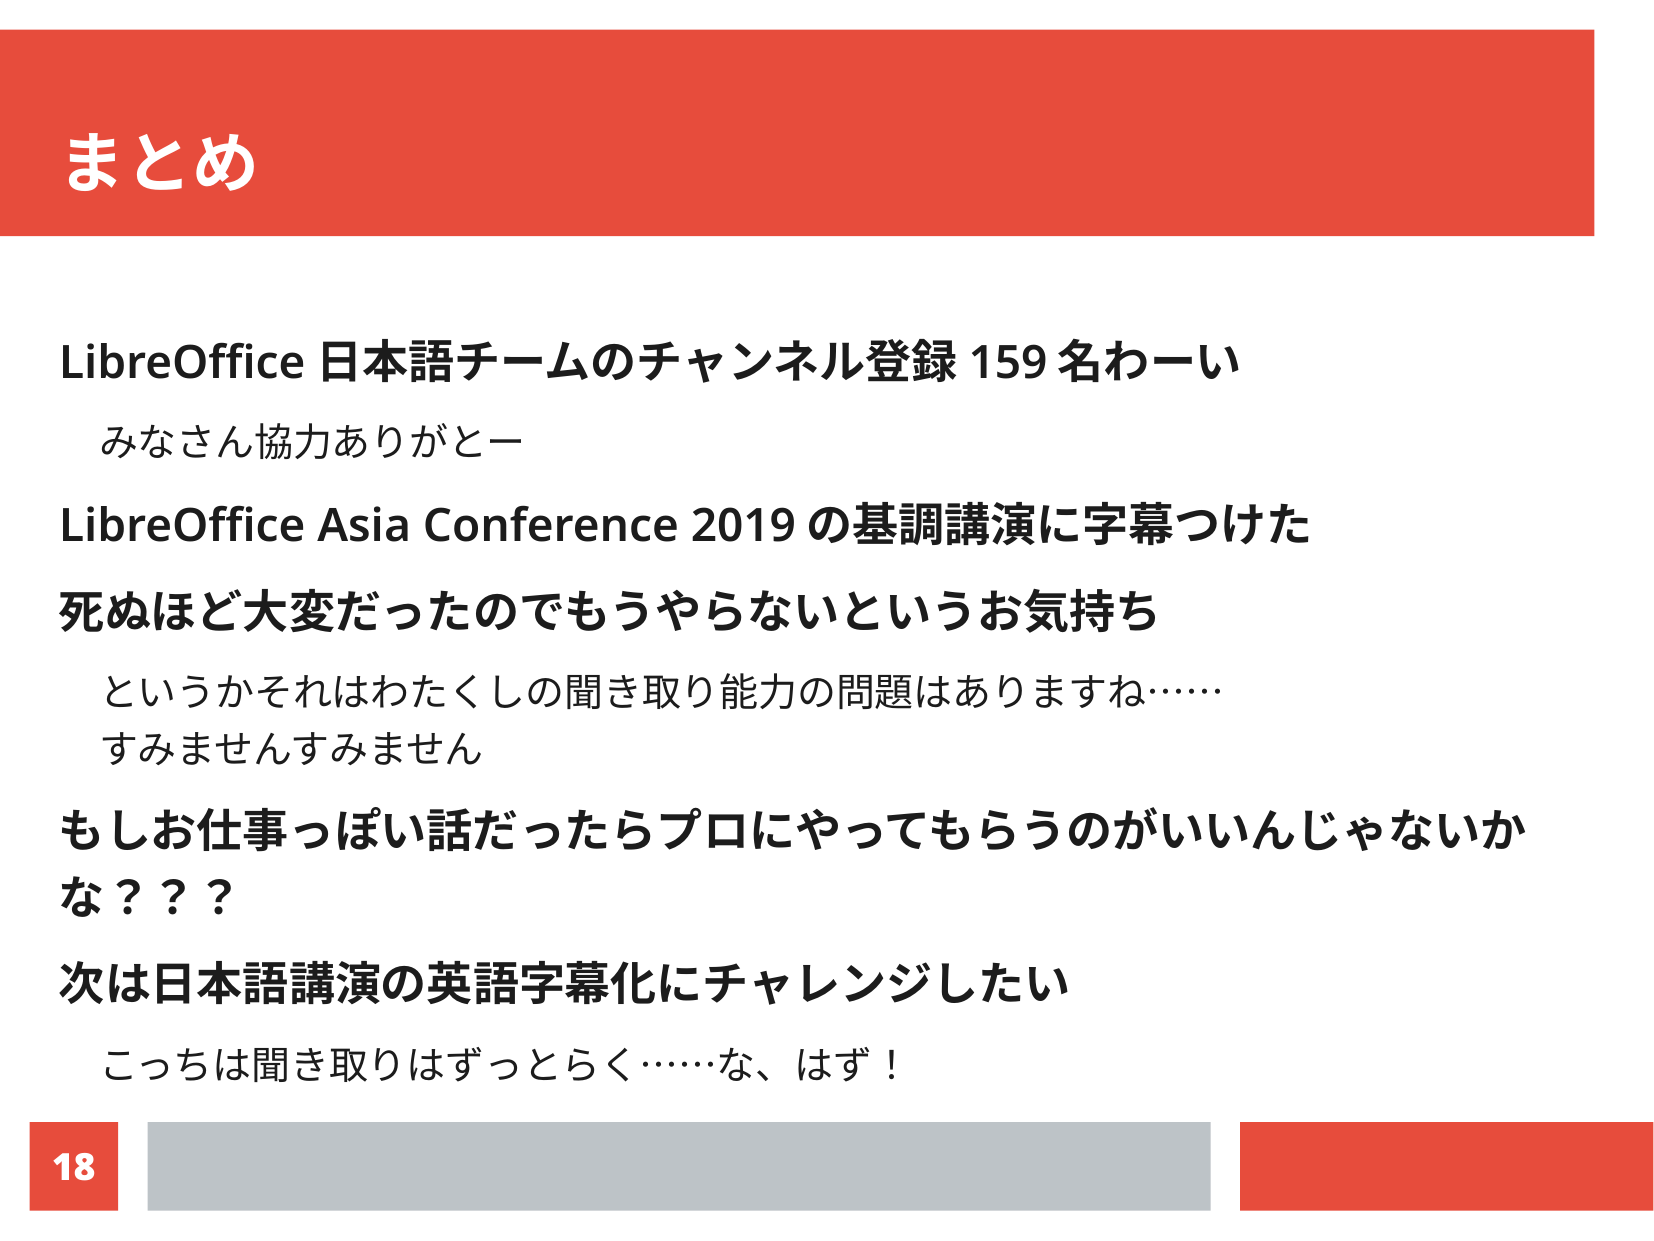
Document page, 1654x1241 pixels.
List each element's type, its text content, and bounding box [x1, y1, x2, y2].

title まとめ [59, 59, 1595, 207]
list LibreOffice日本語チームのチャンネル登録159名わーい みなさん協力ありがとー LibreOffice Asia Conference 2019の基調講演に字幕つけた 死ぬほど大変だったのでもうやらないというお気持ち というかそれはわたくしの聞き取り能力の問題はありますね…… すみませんすみません もしお仕事っぽい話だったらプロにやってもらうのがいいんじゃないかな？？？ 次は日本語講演の英語字幕化にチャレンジしたい こっちは聞き取りはずっとらく……な、はず！ [59, 324, 1565, 1093]
